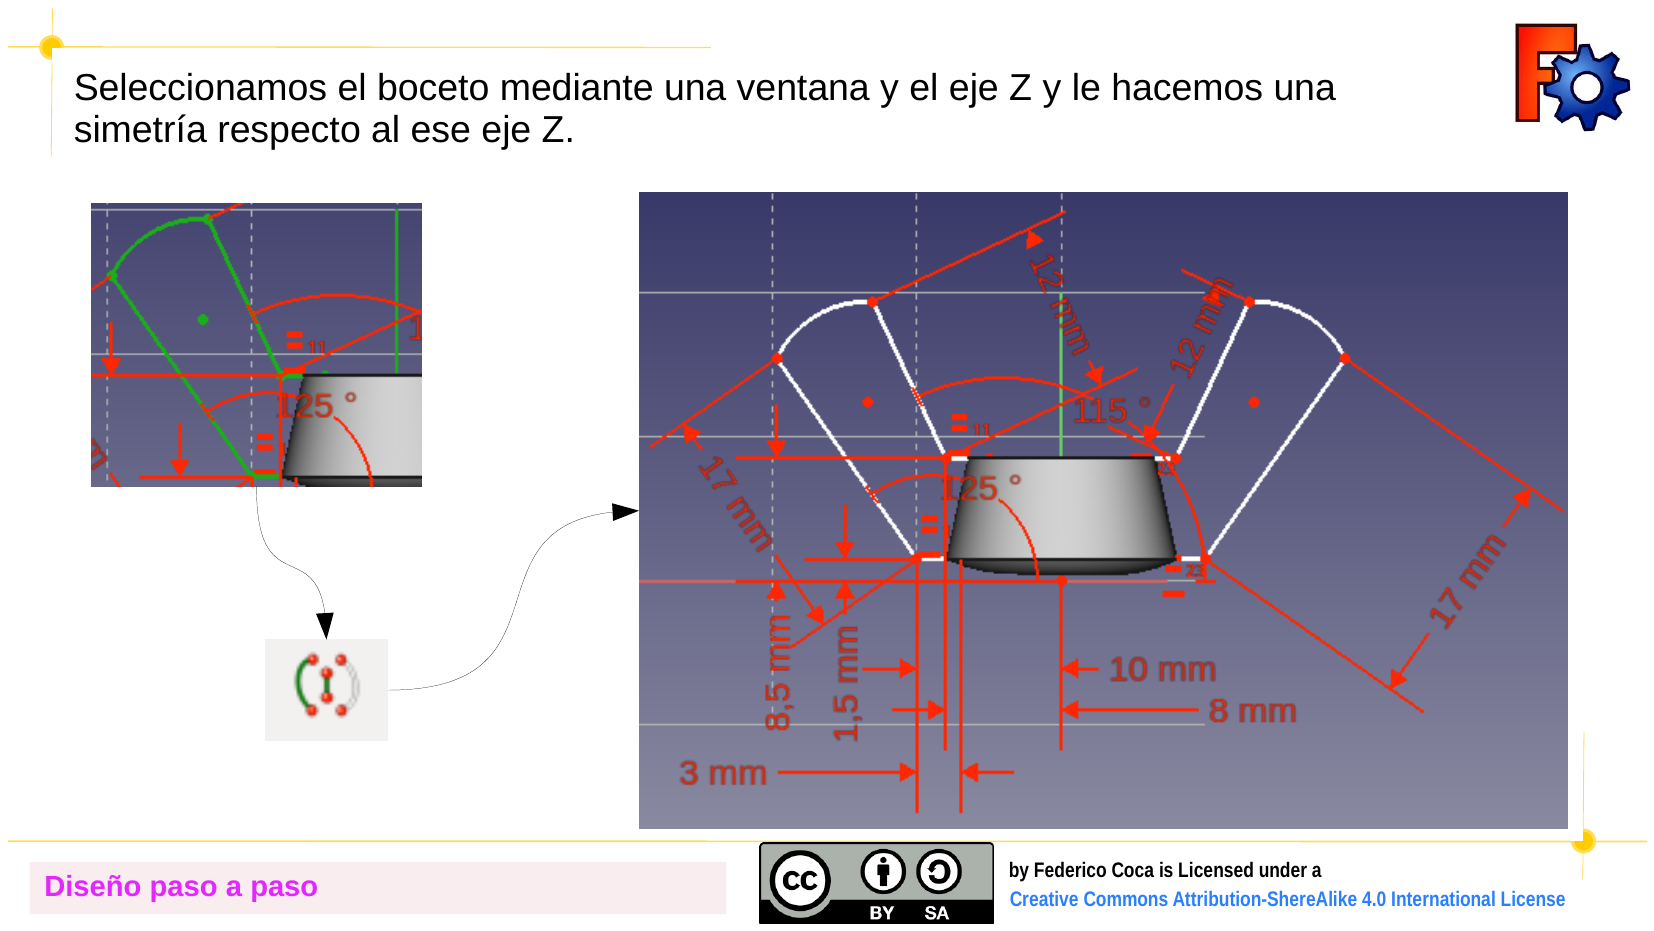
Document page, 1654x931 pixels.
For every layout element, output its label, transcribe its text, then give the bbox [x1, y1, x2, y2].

picture [639, 192, 1568, 829]
picture [91, 203, 422, 487]
text_box Seleccionamos el boceto mediante una ventana y el eje Z y le hacemos una simetría respecto al ese eje Z. [59, 59, 1489, 158]
picture [1509, 13, 1638, 142]
text_box Diseño paso a paso [29, 862, 727, 915]
picture [265, 639, 388, 741]
